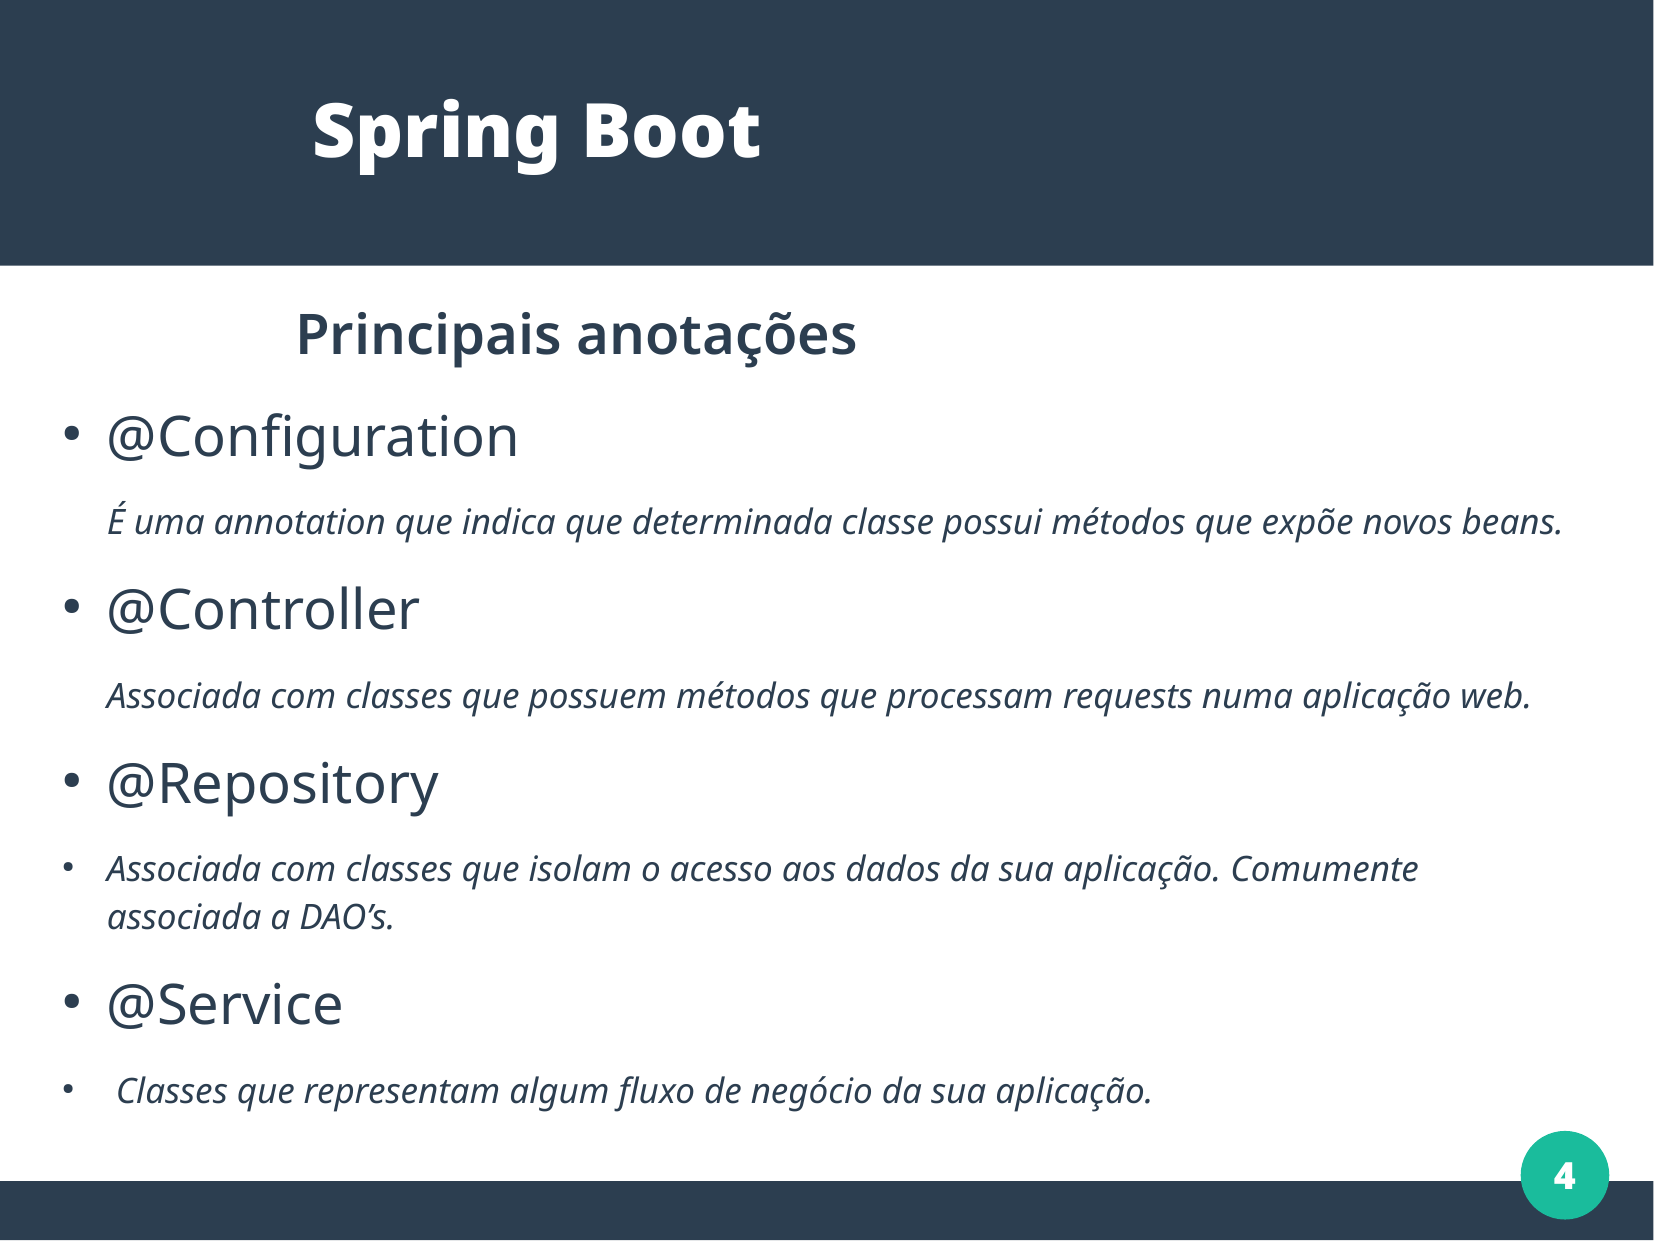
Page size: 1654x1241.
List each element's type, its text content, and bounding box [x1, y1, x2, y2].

title Spring Boot [59, 49, 1595, 207]
list Principais anotações @Configuration É uma annotation que indica que determinada classe possui métodos que expõe novos beans. @Controller Associada com classes que possuem métodos que processam requests numa aplicação web. @Repository Associada com classes que isolam o acesso aos dados da sua aplicação. Comumente associada a DAO’s. @Service Classes que representam algum fluxo de negócio da sua aplicação. [47, 295, 1583, 1123]
